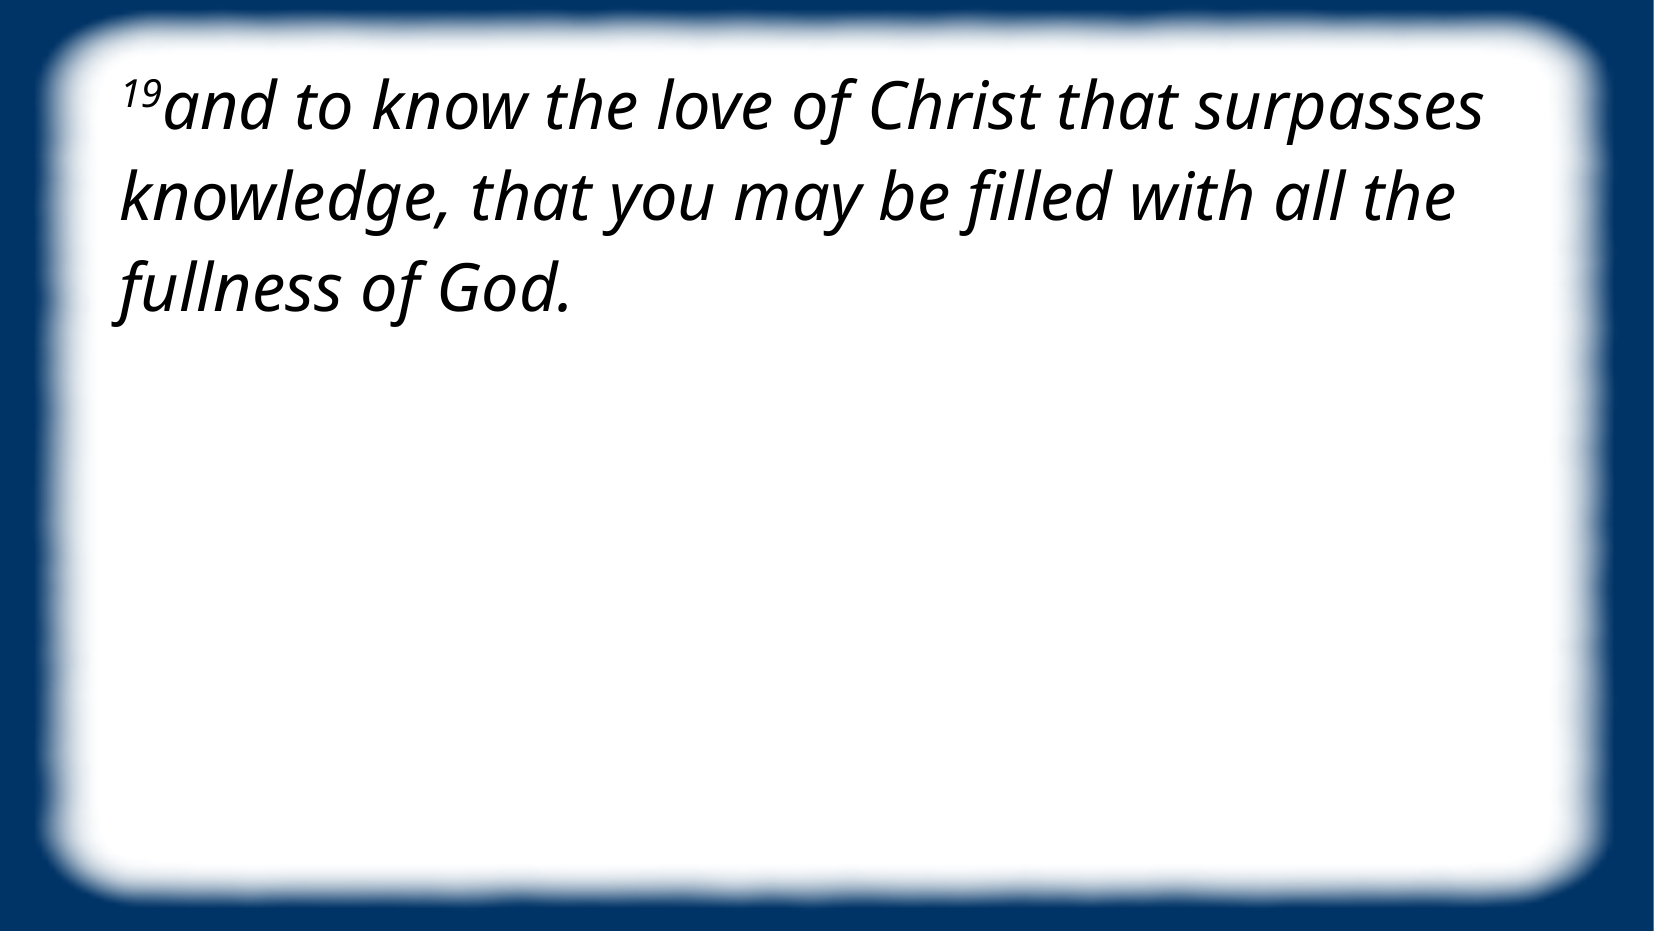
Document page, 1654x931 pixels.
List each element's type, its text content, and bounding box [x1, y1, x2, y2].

picture [0, 0, 1654, 931]
text_box 19and to know the love of Christ that surpasses knowledge, that you may be filled with all the fullness of God. [105, 51, 1561, 333]
